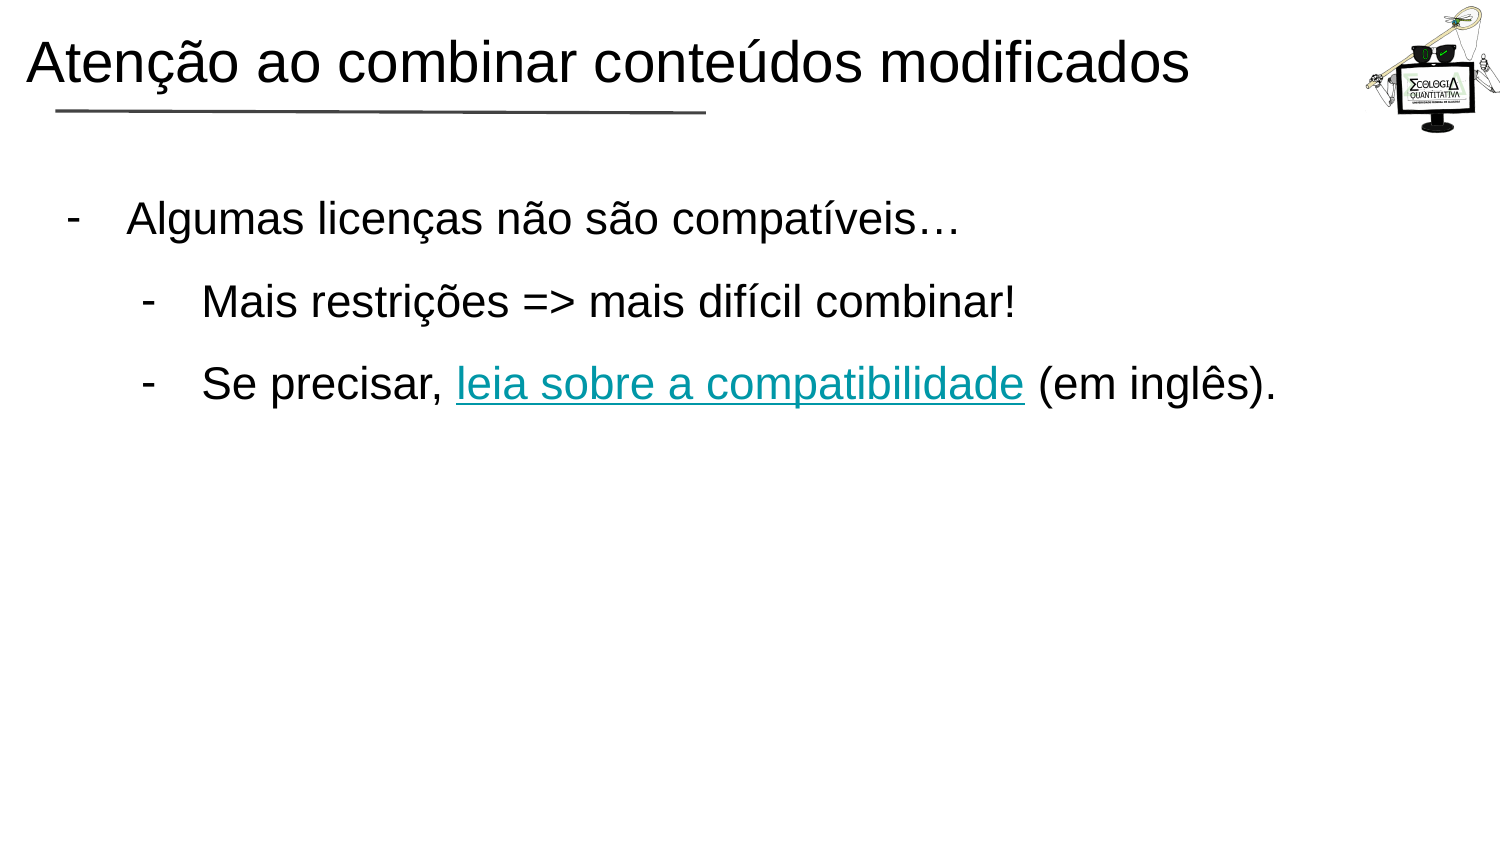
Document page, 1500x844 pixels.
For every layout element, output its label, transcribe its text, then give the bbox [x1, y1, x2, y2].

text_box Algumas licenças não são compatíveis… Mais restrições => mais difícil combinar! Se precisar, leia sobre a compatibilidade (em inglês). [36, 146, 1412, 801]
picture [1365, 3, 1500, 135]
text_box Atenção ao combinar conteúdos modificados [11, 9, 1210, 117]
